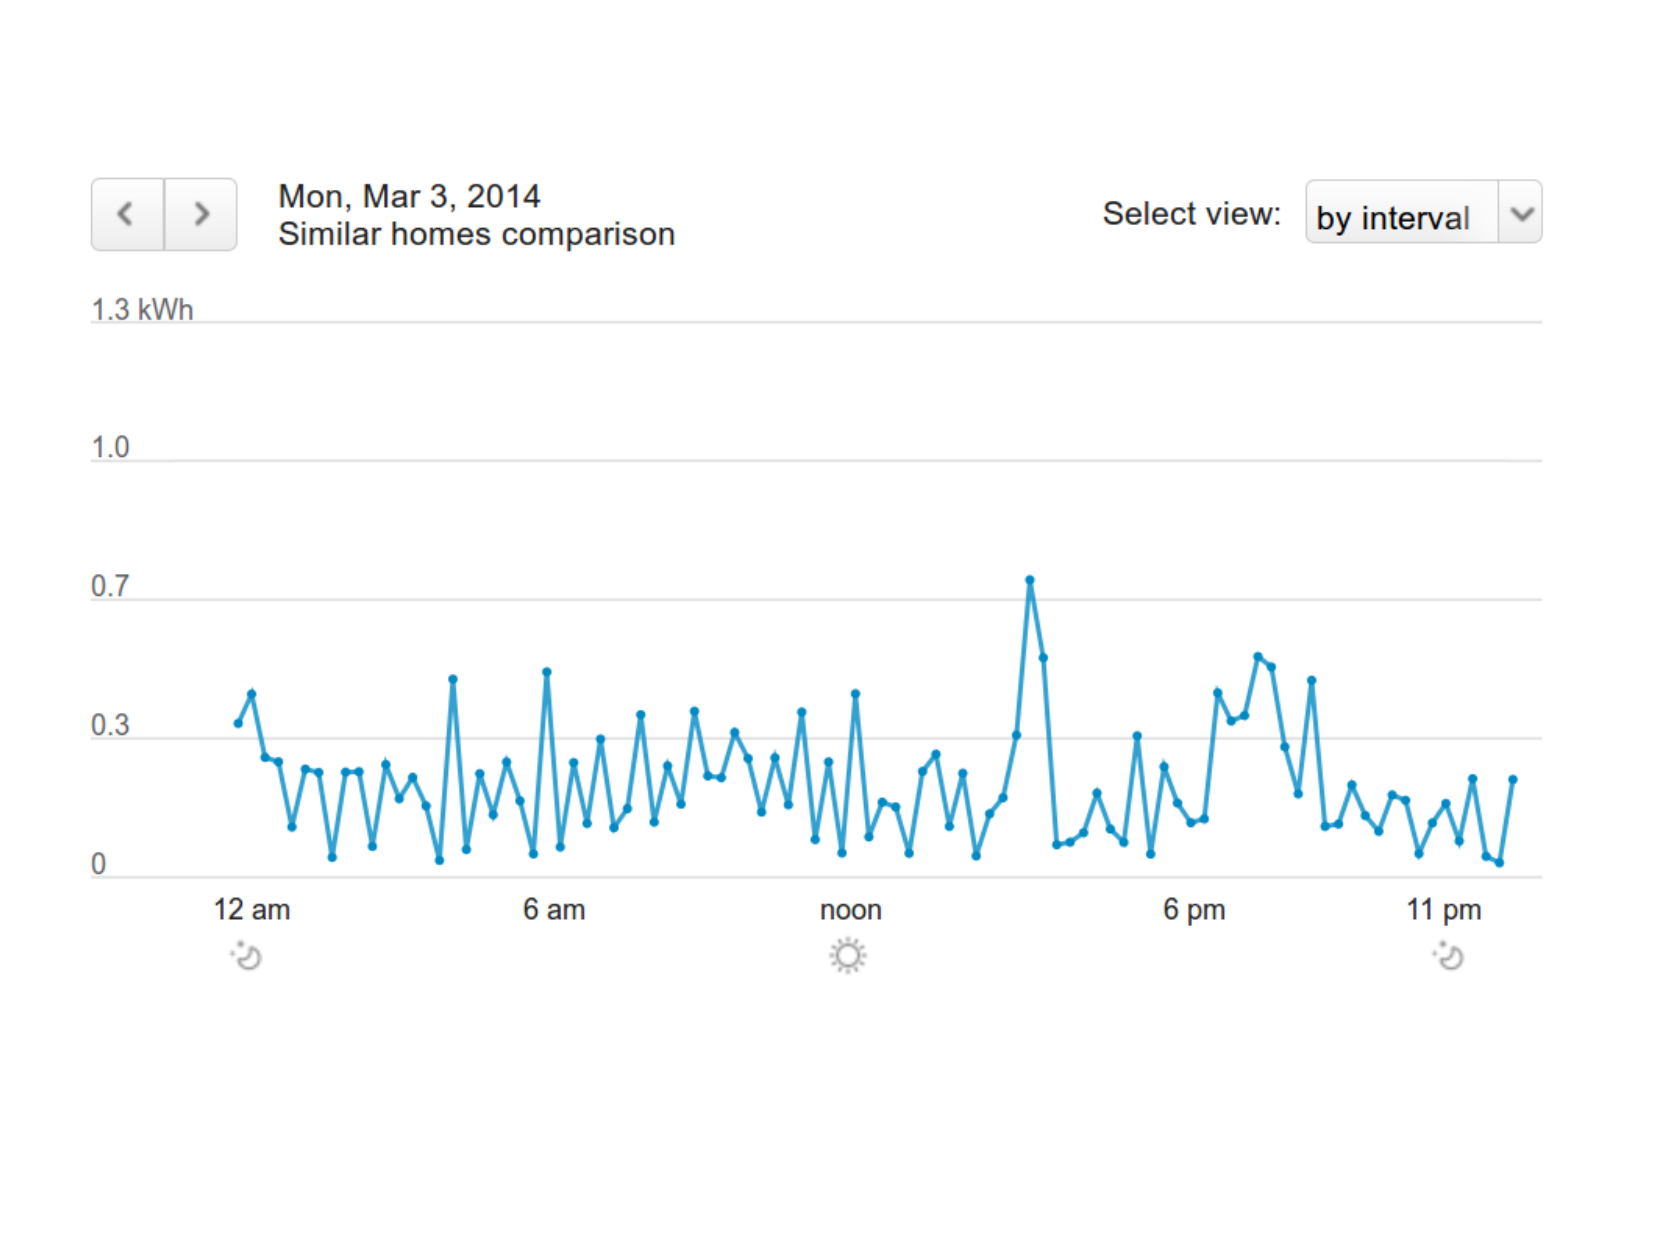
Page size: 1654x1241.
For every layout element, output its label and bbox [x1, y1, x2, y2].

picture [63, 164, 1565, 991]
